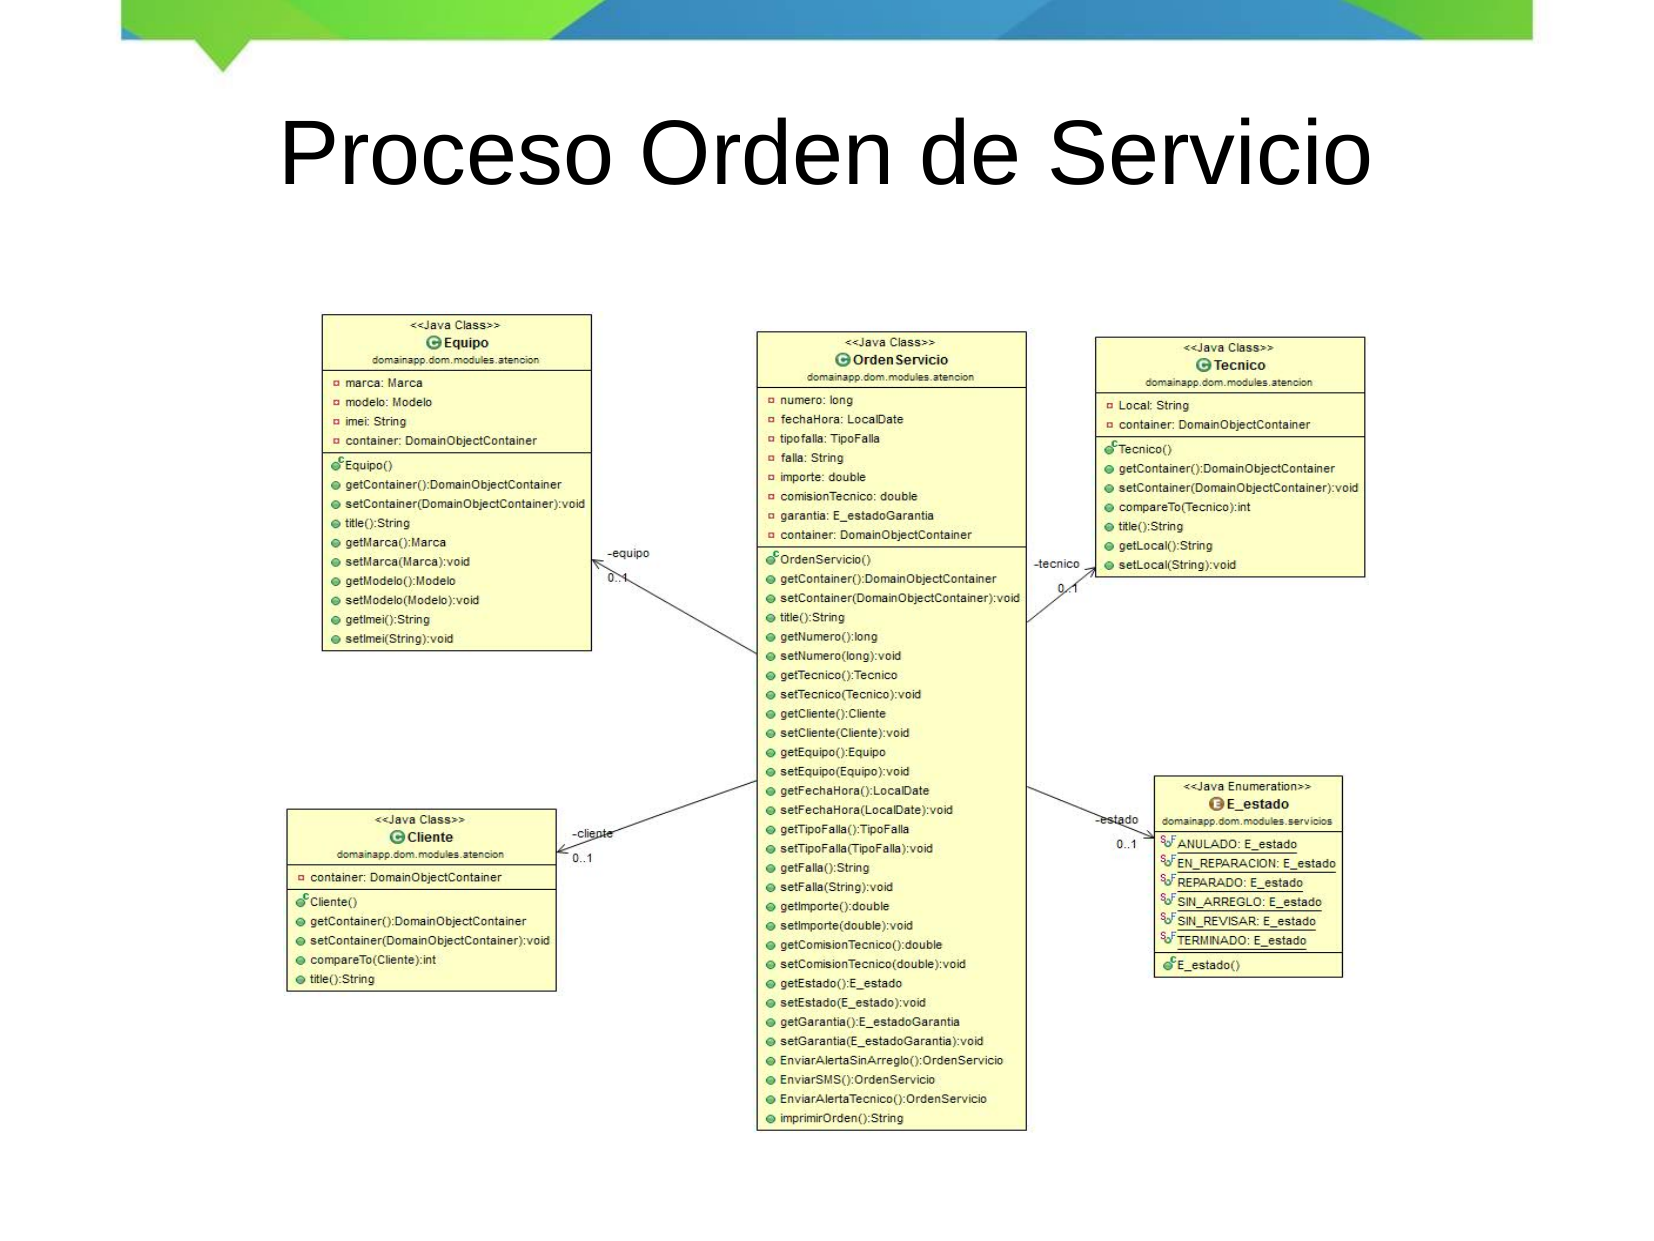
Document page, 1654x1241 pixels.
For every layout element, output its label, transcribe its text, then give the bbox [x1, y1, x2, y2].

title Proceso Orden de Servicio [82, 49, 1571, 257]
picture [0, 0, 1654, 1241]
